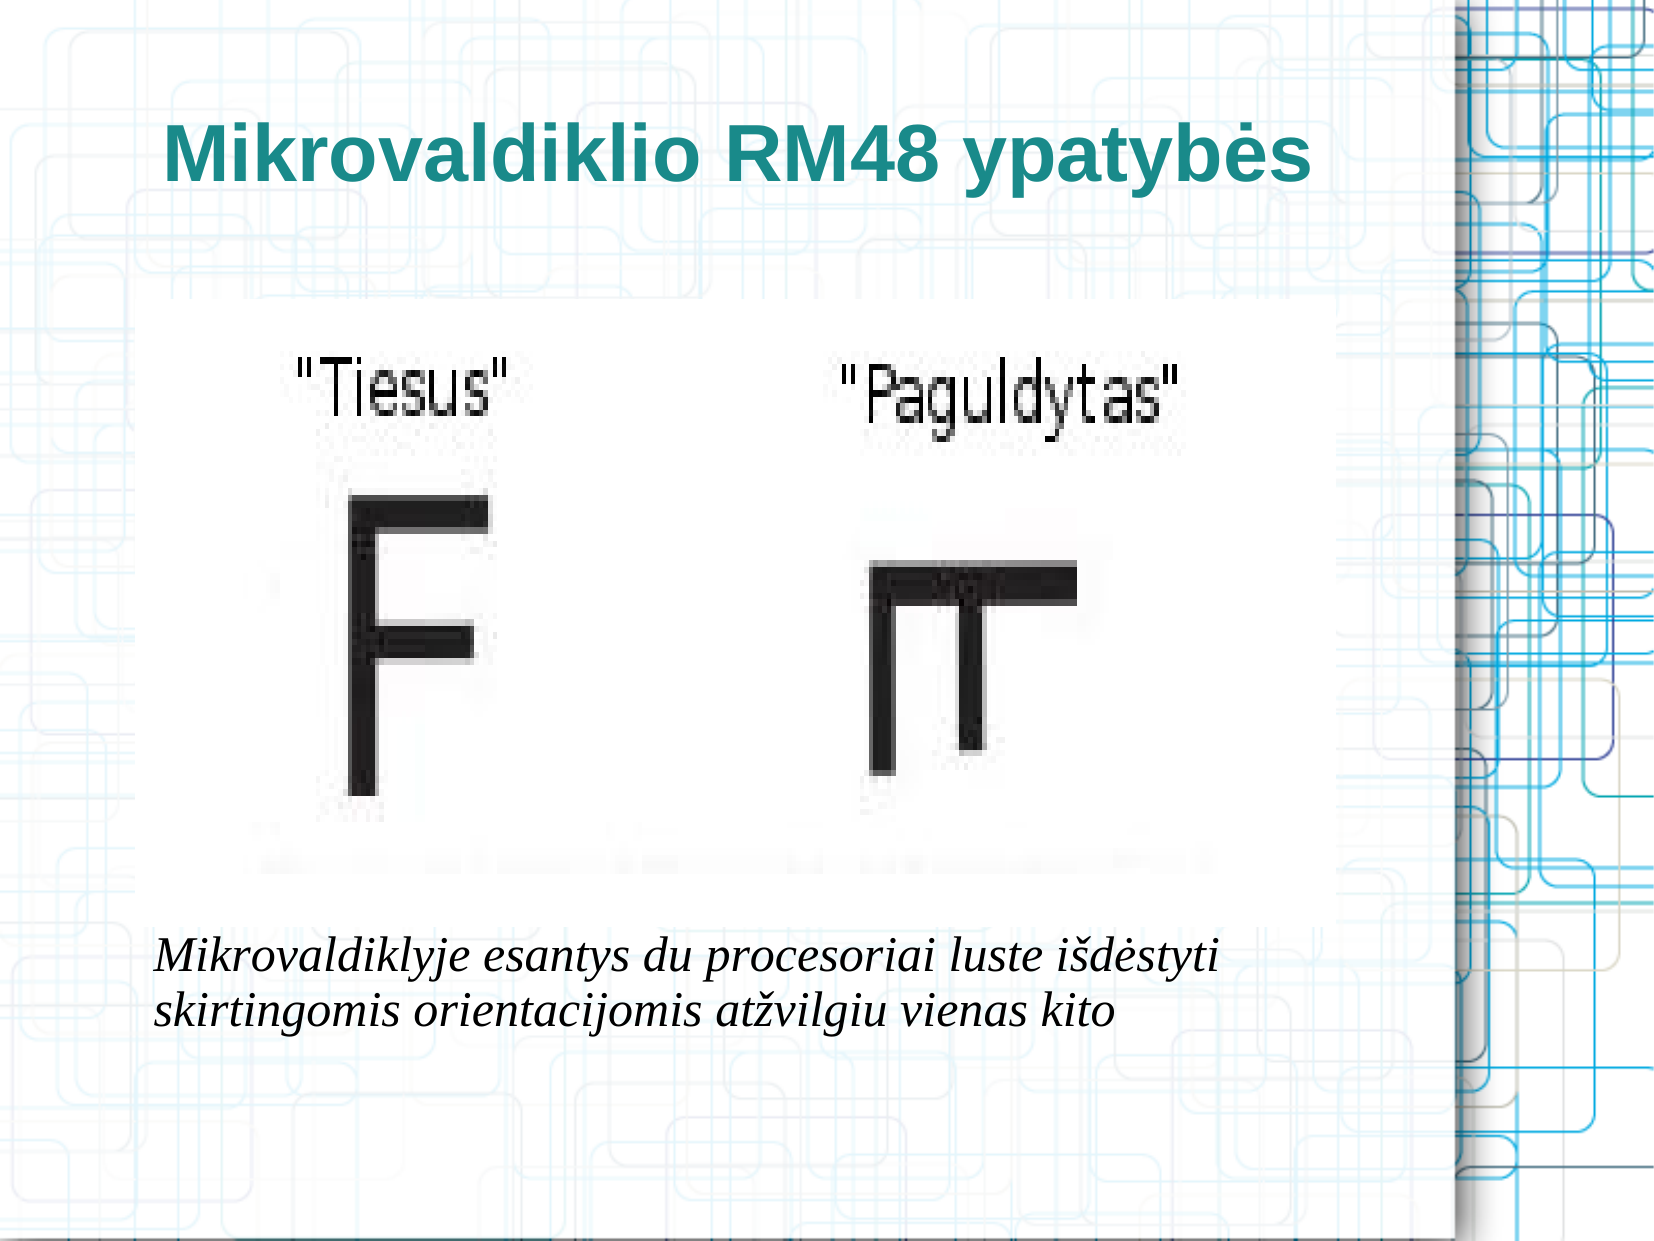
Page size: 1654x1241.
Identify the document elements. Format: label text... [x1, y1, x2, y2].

list Mikrovaldiklyje esantys du procesoriai luste išdėstyti skirtingomis orientacijomis atžvilgiu vienas kito [82, 926, 1418, 1186]
picture [0, 0, 1654, 1241]
title Mikrovaldiklio RM48 ypatybės [59, 49, 1418, 257]
